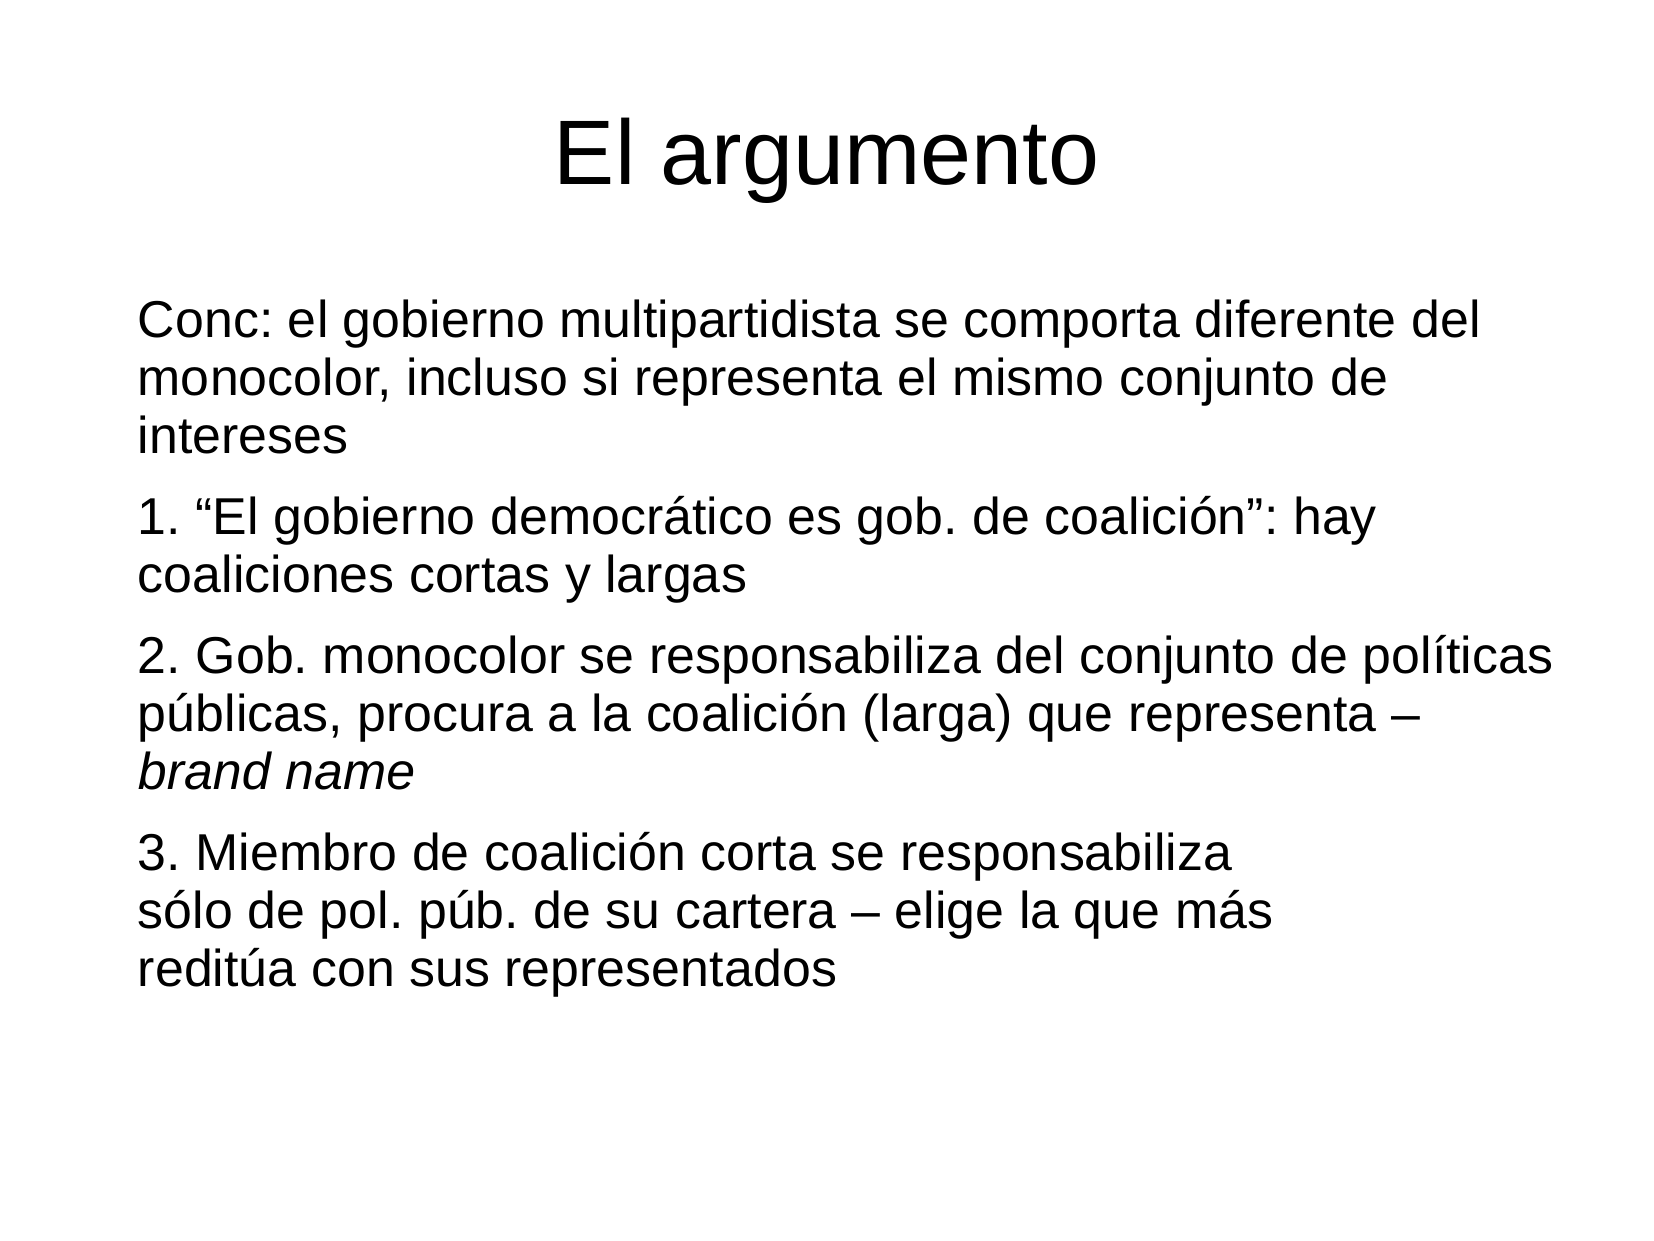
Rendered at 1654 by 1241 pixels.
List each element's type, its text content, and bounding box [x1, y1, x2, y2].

list Conc: el gobierno multipartidista se comporta diferente del monocolor, incluso si representa el mismo conjunto de intereses 1. “El gobierno democrático es gob. de coalición”: hay coaliciones cortas y largas 2. Gob. monocolor se responsabiliza del conjunto de políticas públicas, procura a la coalición (larga) que representa – brand name 3. Miembro de coalición corta se responsabiliza sólo de pol. púb. de su cartera – elige la que más reditúa con sus representados [82, 290, 1571, 1010]
title El argumento [82, 49, 1571, 257]
